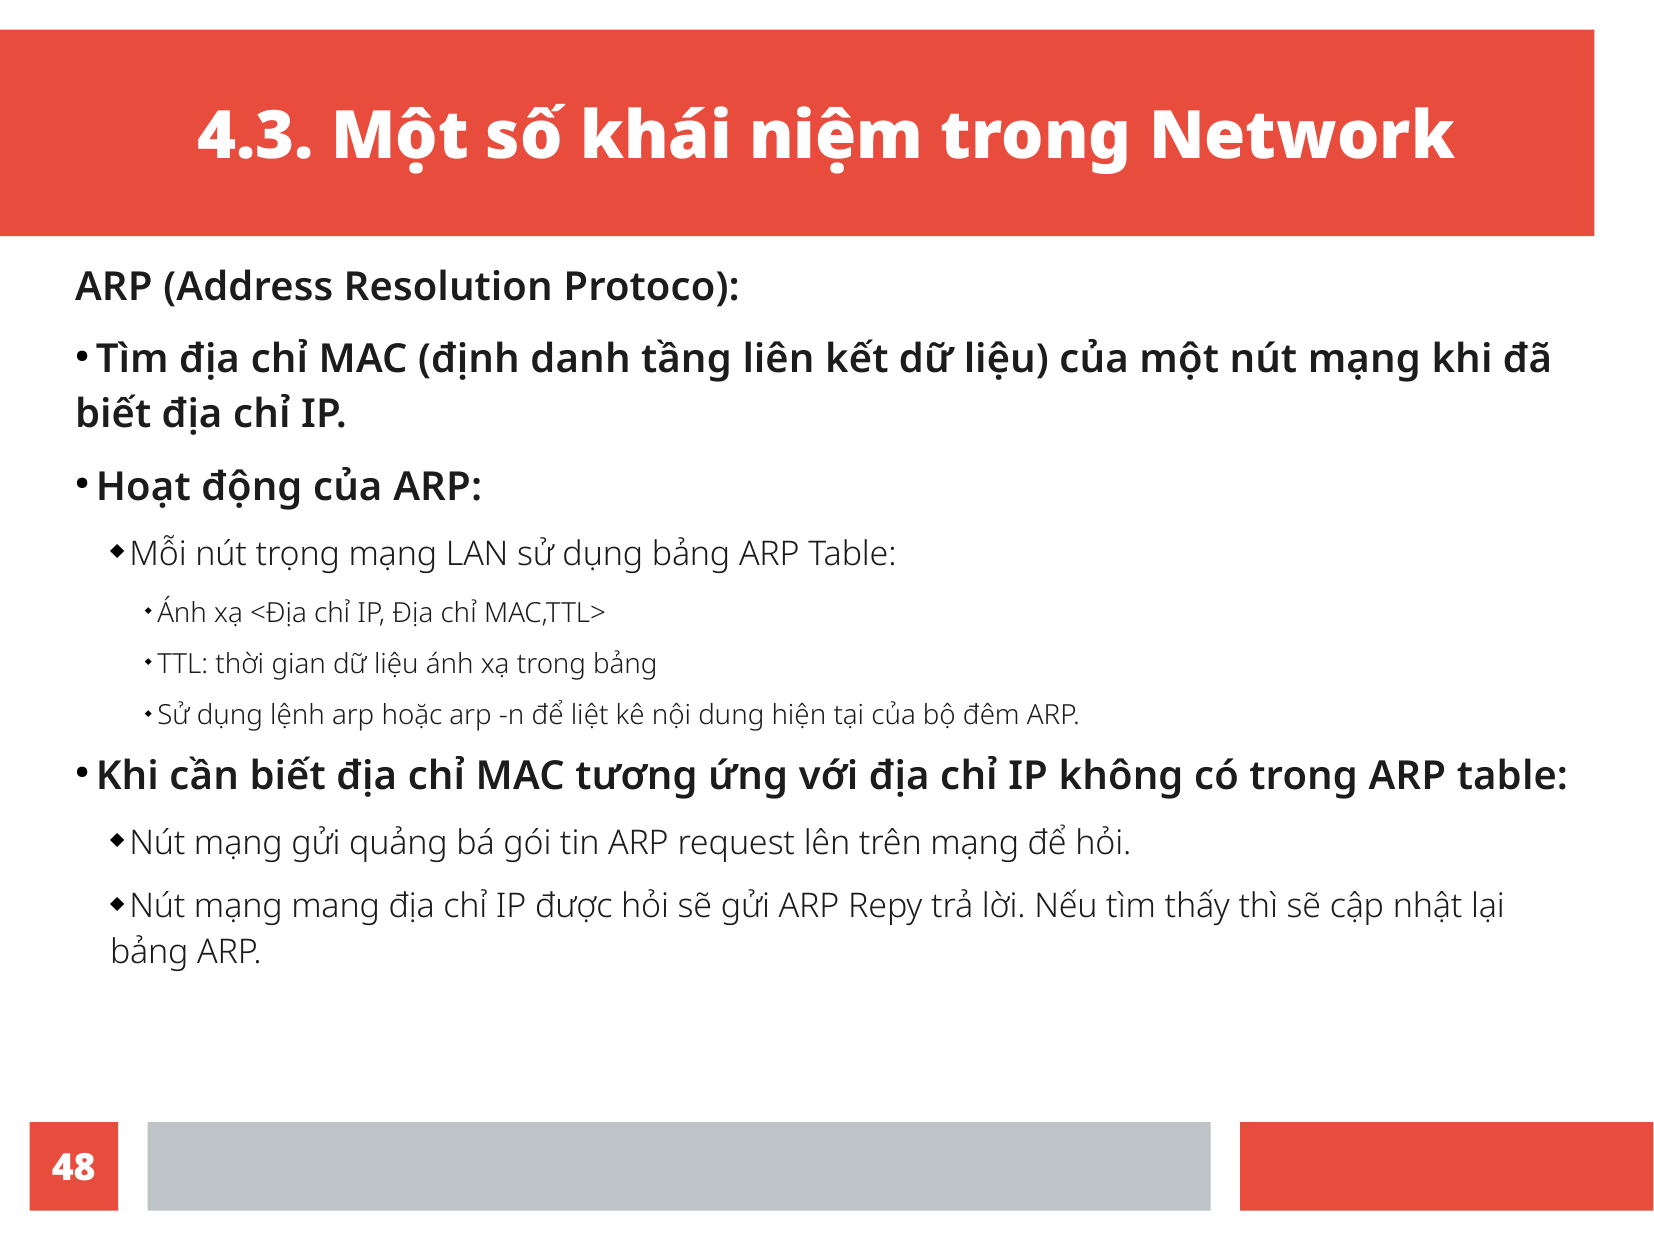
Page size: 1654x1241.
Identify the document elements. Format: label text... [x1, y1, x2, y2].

list ARP (Address Resolution Protoco): Tìm địa chỉ MAC (định danh tầng liên kết dữ liệu) của một nút mạng khi đã biết địa chỉ IP. Hoạt động của ARP: Mỗi nút trọng mạng LAN sử dụng bảng ARP Table: Ánh xạ <Địa chỉ IP, Địa chỉ MAC,TTL> TTL: thời gian dữ liệu ánh xạ trong bảng Sử dụng lệnh arp hoặc arp -n để liệt kê nội dung hiện tại của bộ đêm ARP. Khi cần biết địa chỉ MAC tương ứng với địa chỉ IP không có trong ARP table: Nút mạng gửi quảng bá gói tin ARP request lên trên mạng để hỏi. Nút mạng mang địa chỉ IP được hỏi sẽ gửi ARP Repy trả lời. Nếu tìm thấy thì sẽ cập nhật lại bảng ARP. [75, 257, 1581, 1096]
title 4.3. Một số khái niệm trong Network [59, 59, 1595, 207]
